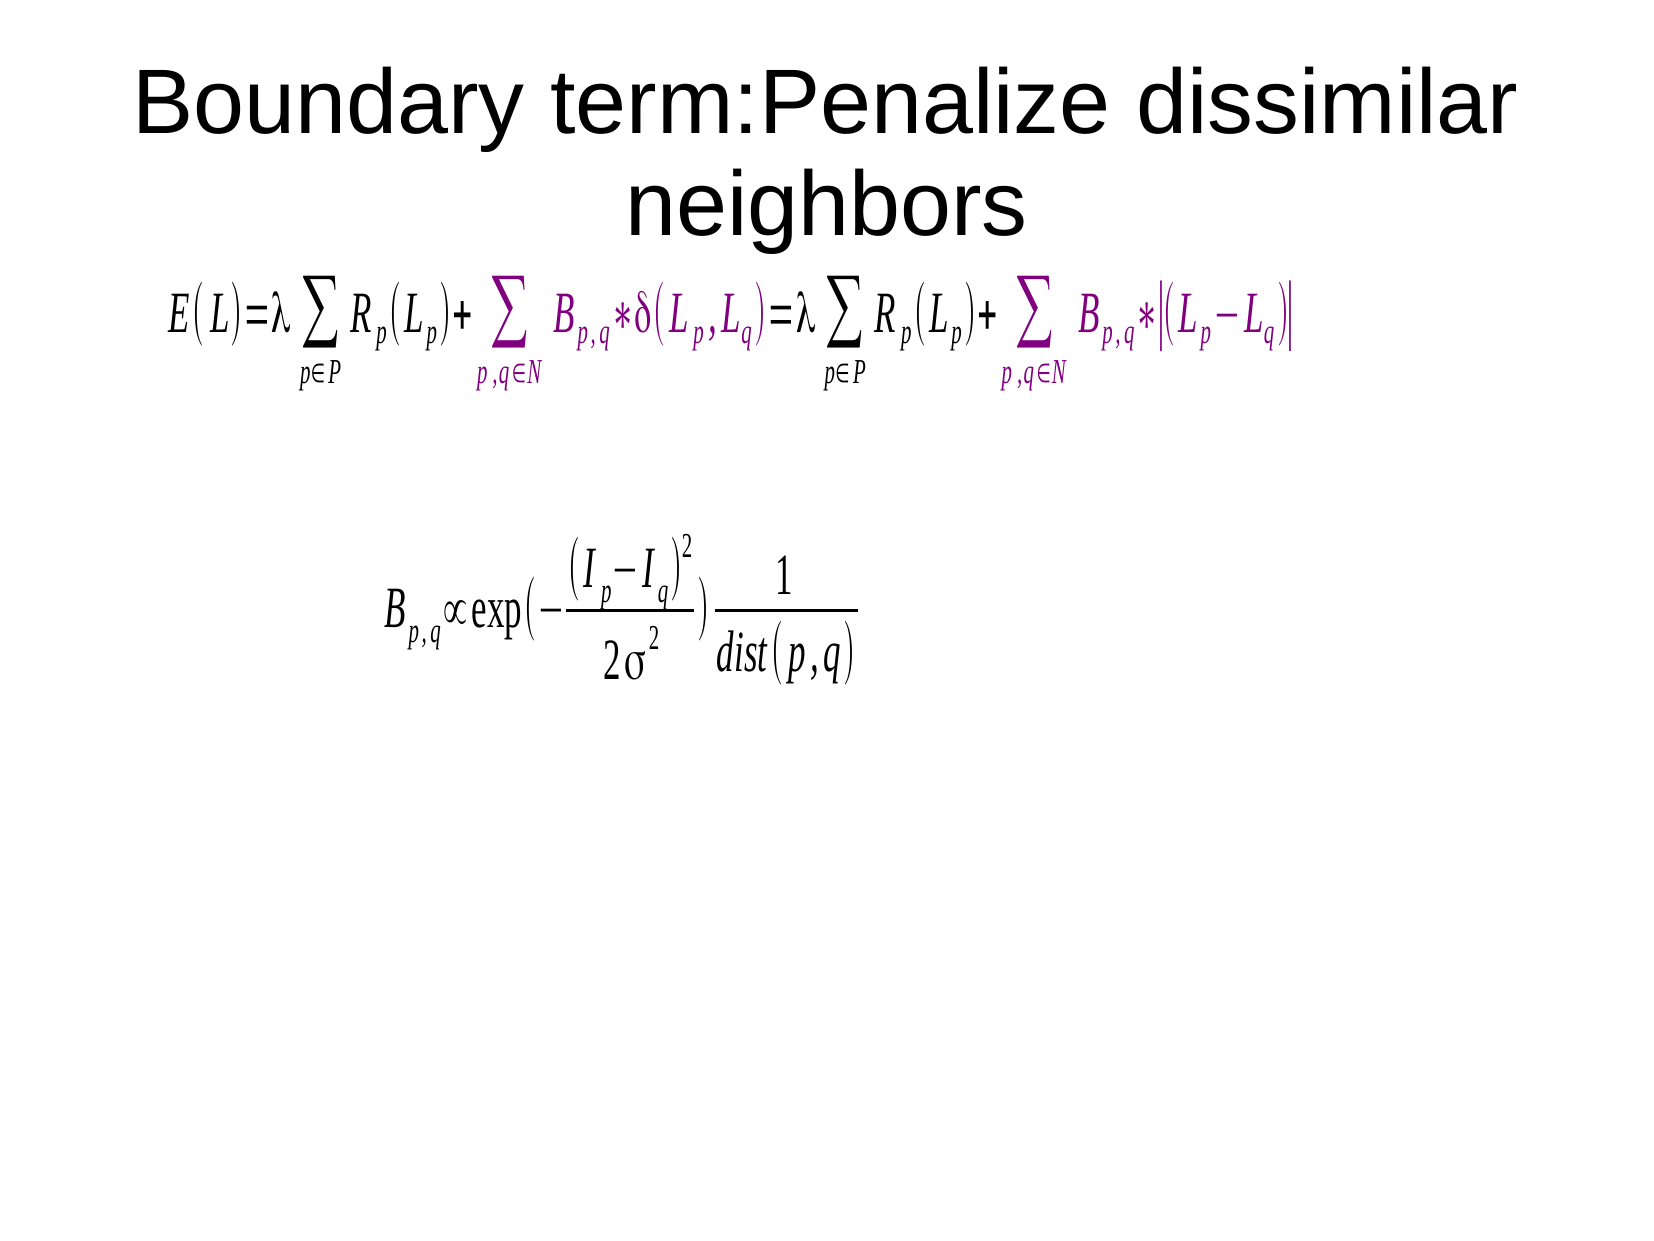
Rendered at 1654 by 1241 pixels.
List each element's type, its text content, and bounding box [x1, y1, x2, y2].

chart [373, 525, 867, 691]
chart [157, 270, 1306, 391]
title Boundary term:Penalize dissimilar neighbors [82, 49, 1571, 257]
